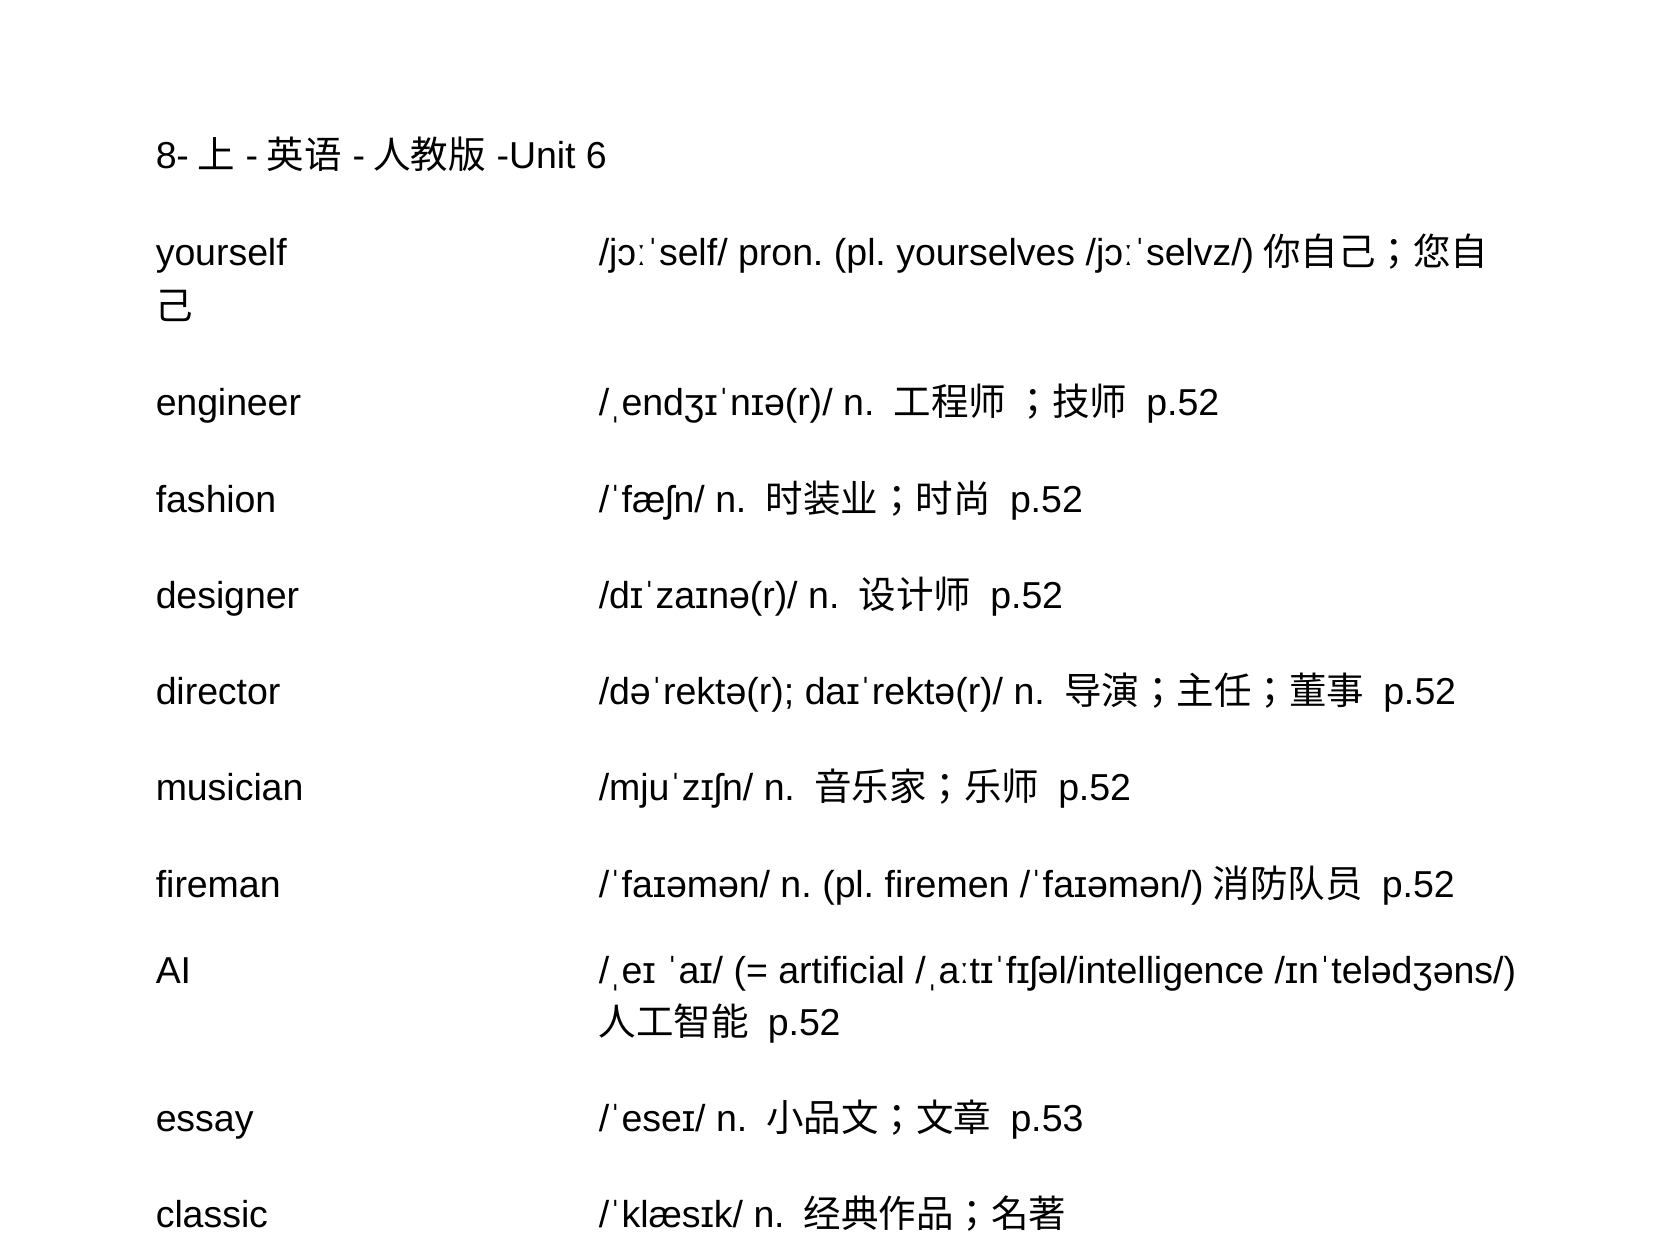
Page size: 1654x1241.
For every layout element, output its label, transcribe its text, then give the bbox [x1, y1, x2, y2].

text_box 8-上-英语-人教版-Unit 6 yourself /jɔːˈself/ pron. (pl. yourselves /jɔːˈselvz/)你自己；您自己 engineer /ˌendʒɪˈnɪə(r)/ n. 工程师 ；技师 p.52 fashion /ˈfæʃn/ n. 时装业；时尚 p.52 designer /dɪˈzaɪnə(r)/ n. 设计师 p.52 director /dəˈrektə(r); daɪˈrektə(r)/ n. 导演；主任；董事 p.52 musician /mjuˈzɪʃn/ n. 音乐家；乐师 p.52 fireman /ˈfaɪəmən/ n. (pl. firemen /ˈfaɪəmən/)消防队员 p.52 AI /ˌeɪ ˈaɪ/ (= artificial /ˌaːtɪˈfɪʃəl/intelligence /ɪnˈtelədʒəns/) 人工智能 p.52 essay /ˈeseɪ/ n. 小品文；文章 p.53 classic /ˈklæsɪk/ n. 经典作品；名著 adj. 最优秀的；古典的 p.53 keep on doing sth 继续做；反复做 p.53 [141, 118, 1536, 1185]
